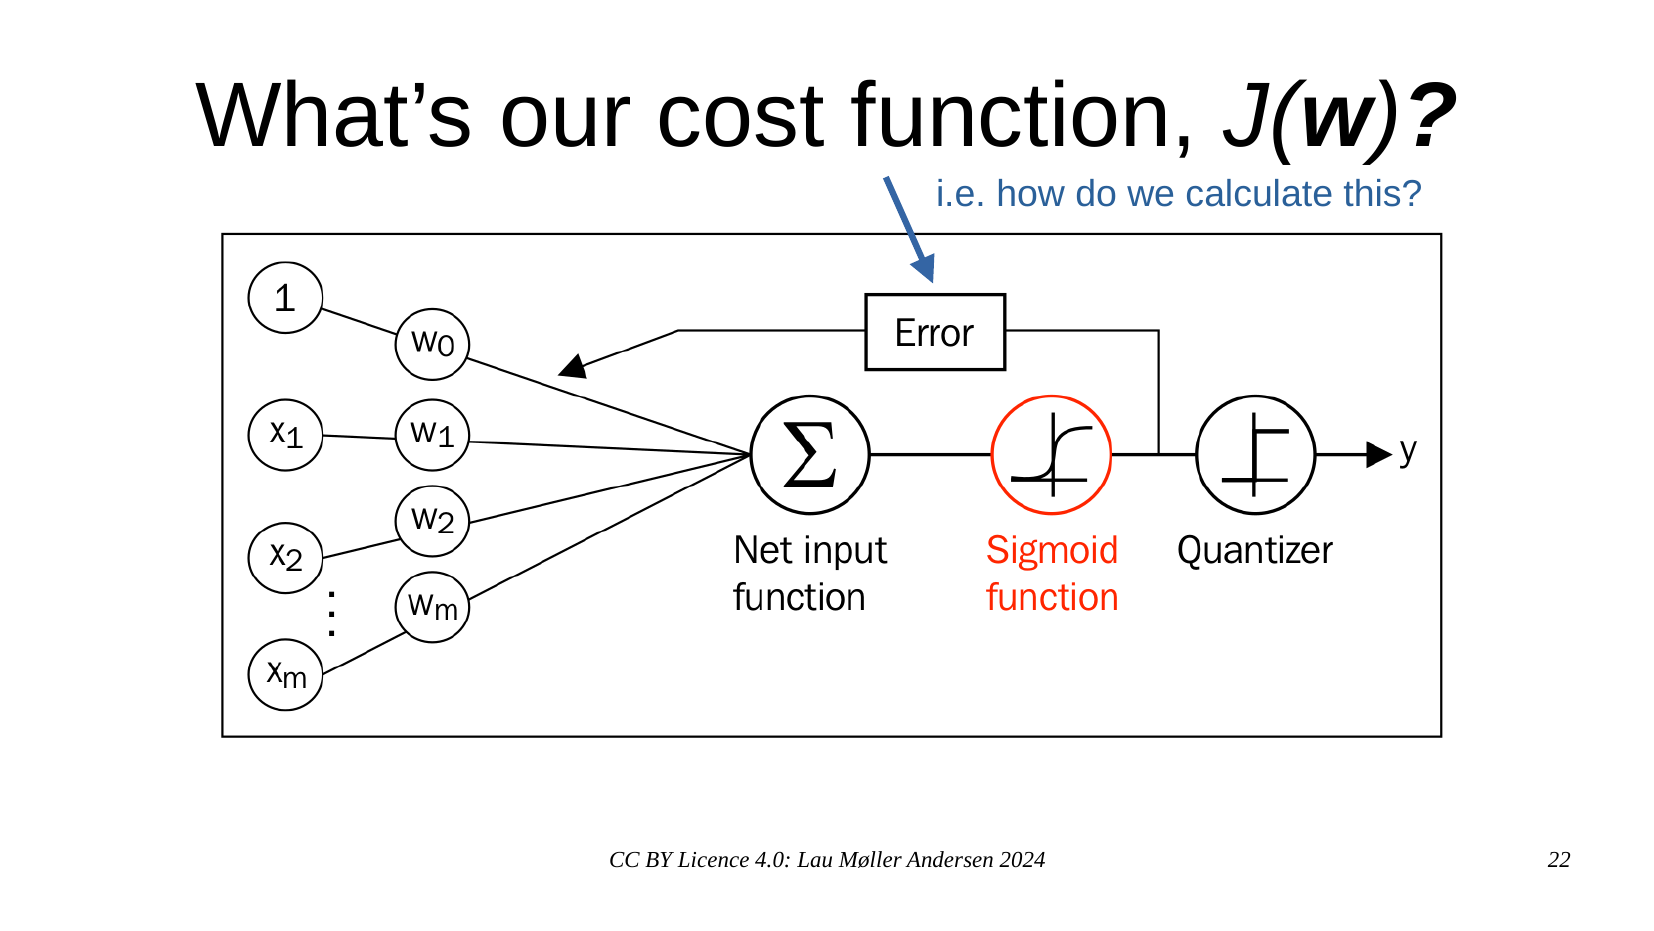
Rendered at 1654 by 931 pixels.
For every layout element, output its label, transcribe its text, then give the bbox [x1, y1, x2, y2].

picture [191, 217, 1462, 758]
picture [908, 217, 921, 246]
text_box i.e. how do we calculate this? [921, 165, 1512, 265]
title What’s our cost function, J(w)? [82, 37, 1571, 193]
